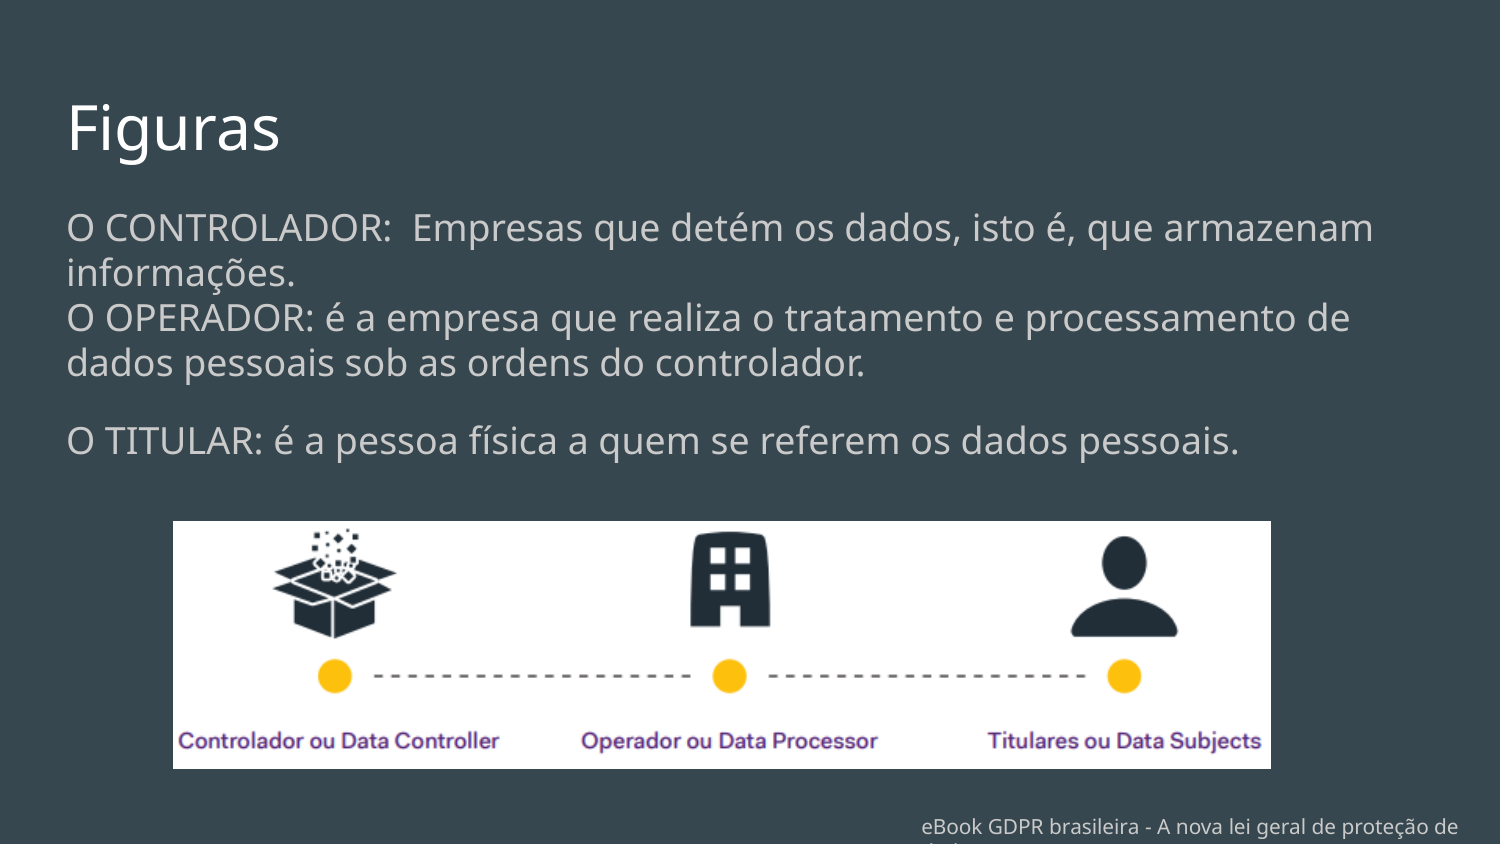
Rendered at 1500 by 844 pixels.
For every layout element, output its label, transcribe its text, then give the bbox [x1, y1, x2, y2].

title Figuras [51, 72, 1449, 167]
picture [173, 521, 1271, 769]
list O CONTROLADOR: Empresas que detém os dados, isto é, que armazenam informações. O OPERADOR: é a empresa que realiza o tratamento e processamento de dados pessoais sob as ordens do controlador. O TITULAR: é a pessoa física a quem se referem os dados pessoais. [51, 189, 1449, 477]
list eBook GDPR brasileira - A nova lei geral de proteção de dados [906, 798, 1500, 844]
